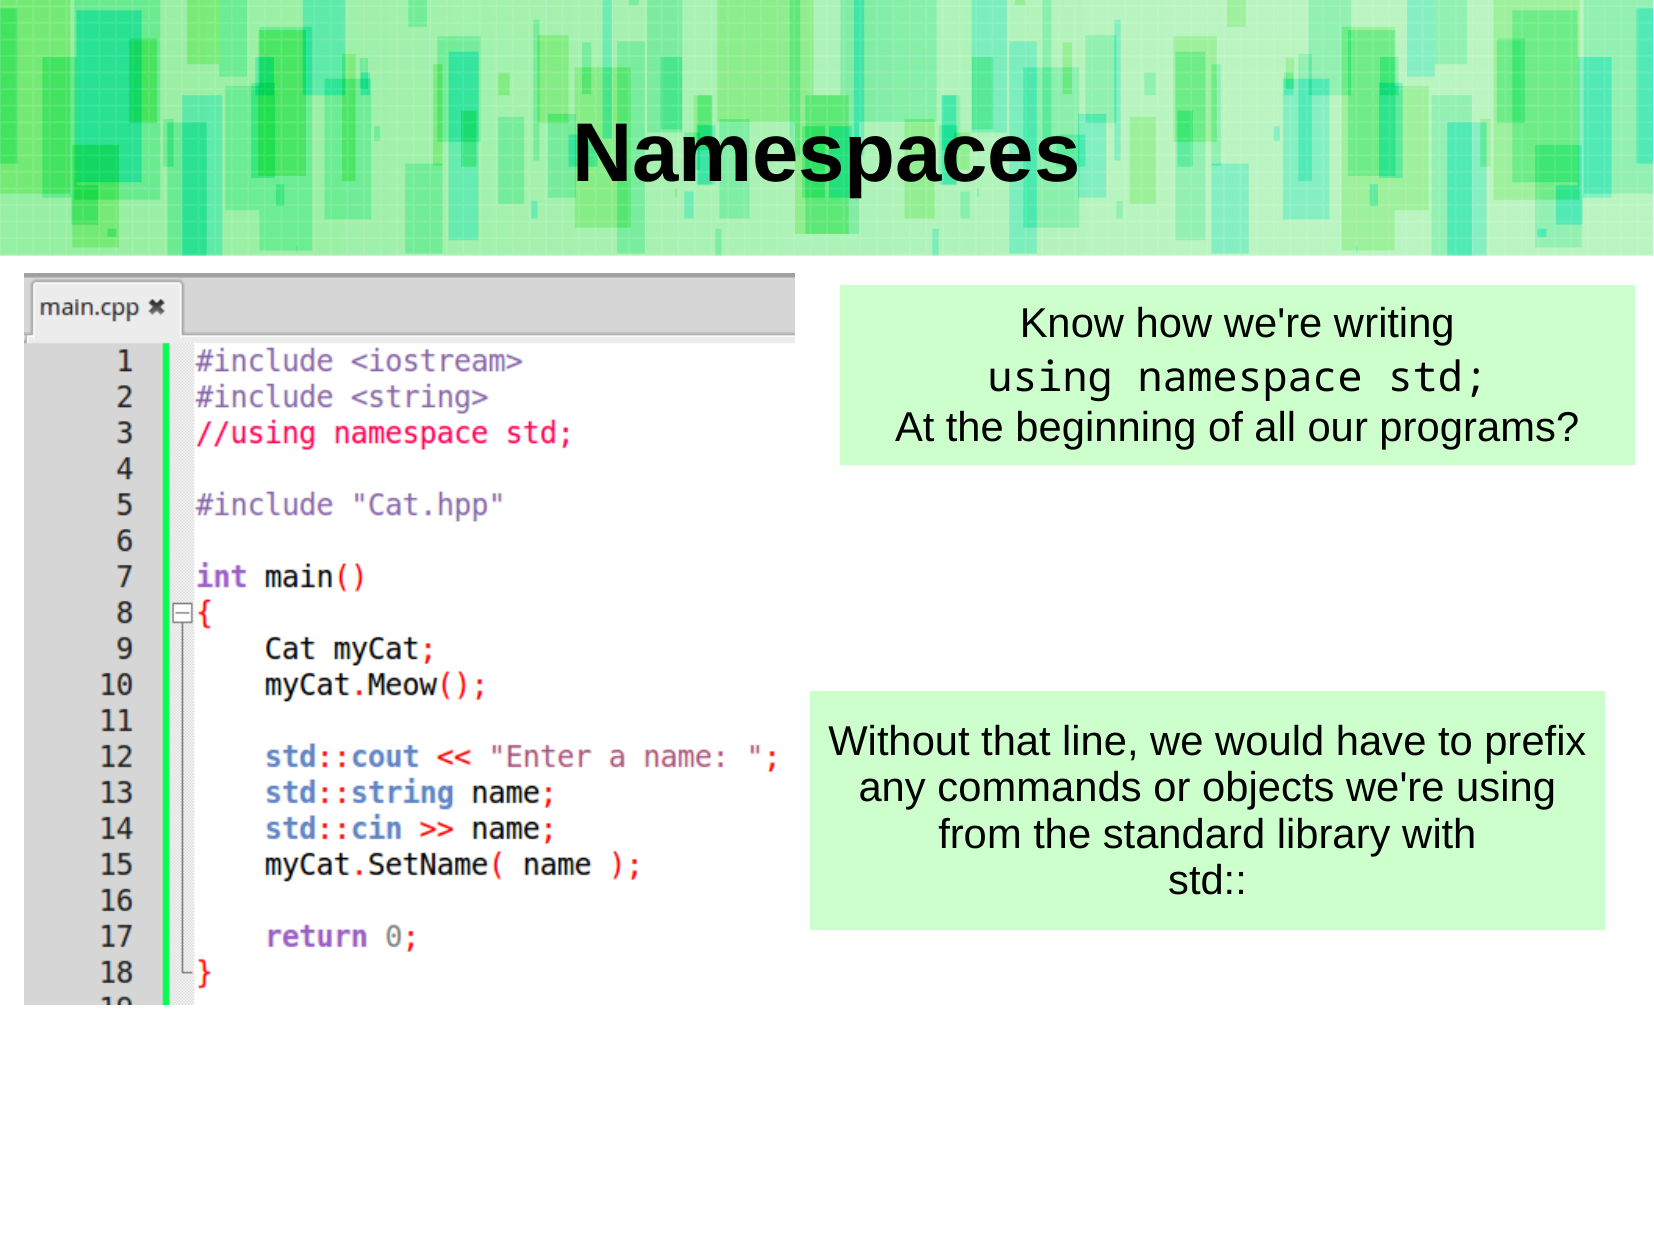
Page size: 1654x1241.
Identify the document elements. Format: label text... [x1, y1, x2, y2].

picture [0, 0, 1654, 1241]
text_box Without that line, we would have to prefix any commands or objects we're using from the standard library with std:: [810, 690, 1606, 931]
title Namespaces [82, 49, 1571, 257]
text_box Know how we're writing using namespace std; At the beginning of all our programs? [840, 285, 1636, 466]
